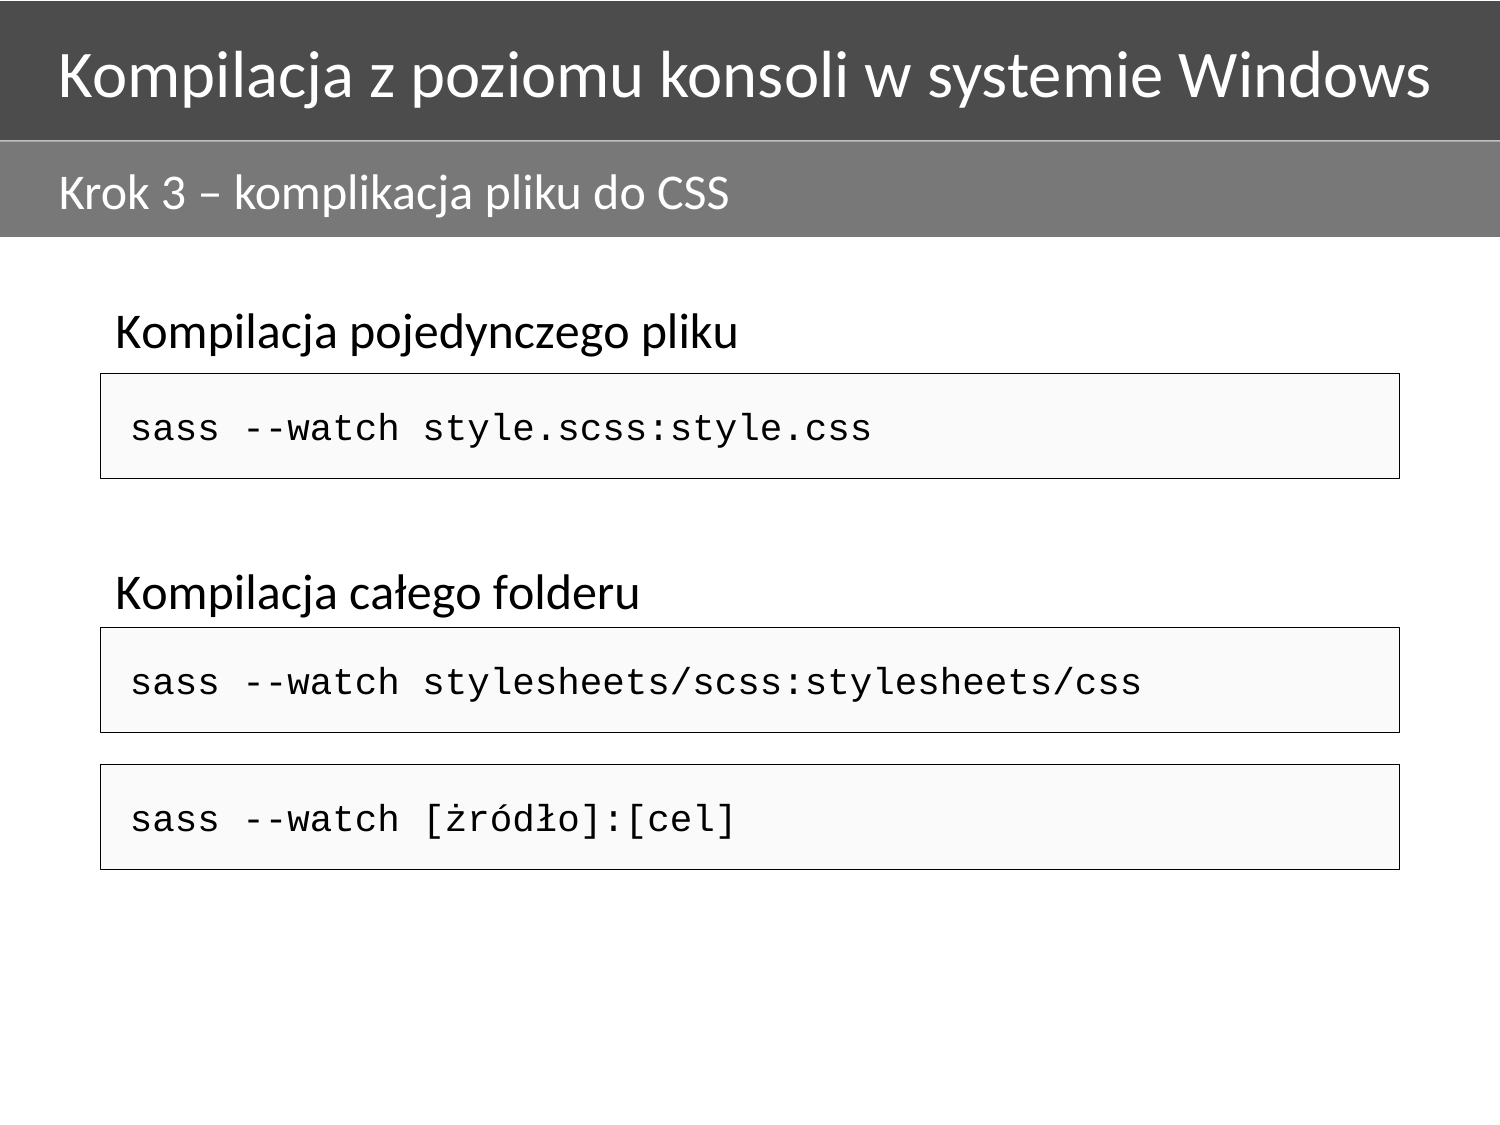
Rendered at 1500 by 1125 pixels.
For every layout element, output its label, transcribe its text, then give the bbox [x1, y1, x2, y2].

text_box sass --watch style.scss:style.css [100, 373, 1400, 479]
text_box Kompilacja z poziomu konsoli w systemie Windows [0, 1, 1500, 140]
text_box Kompilacja całego folderu [100, 551, 1400, 627]
subtitle Kompilacja pojedynczego pliku [100, 290, 1400, 367]
text_box sass --watch stylesheets/scss:stylesheets/css [100, 627, 1400, 733]
text_box Krok 3 – komplikacja pliku do CSS [0, 141, 1500, 237]
text_box sass --watch [żródło]:[cel] [100, 764, 1400, 870]
